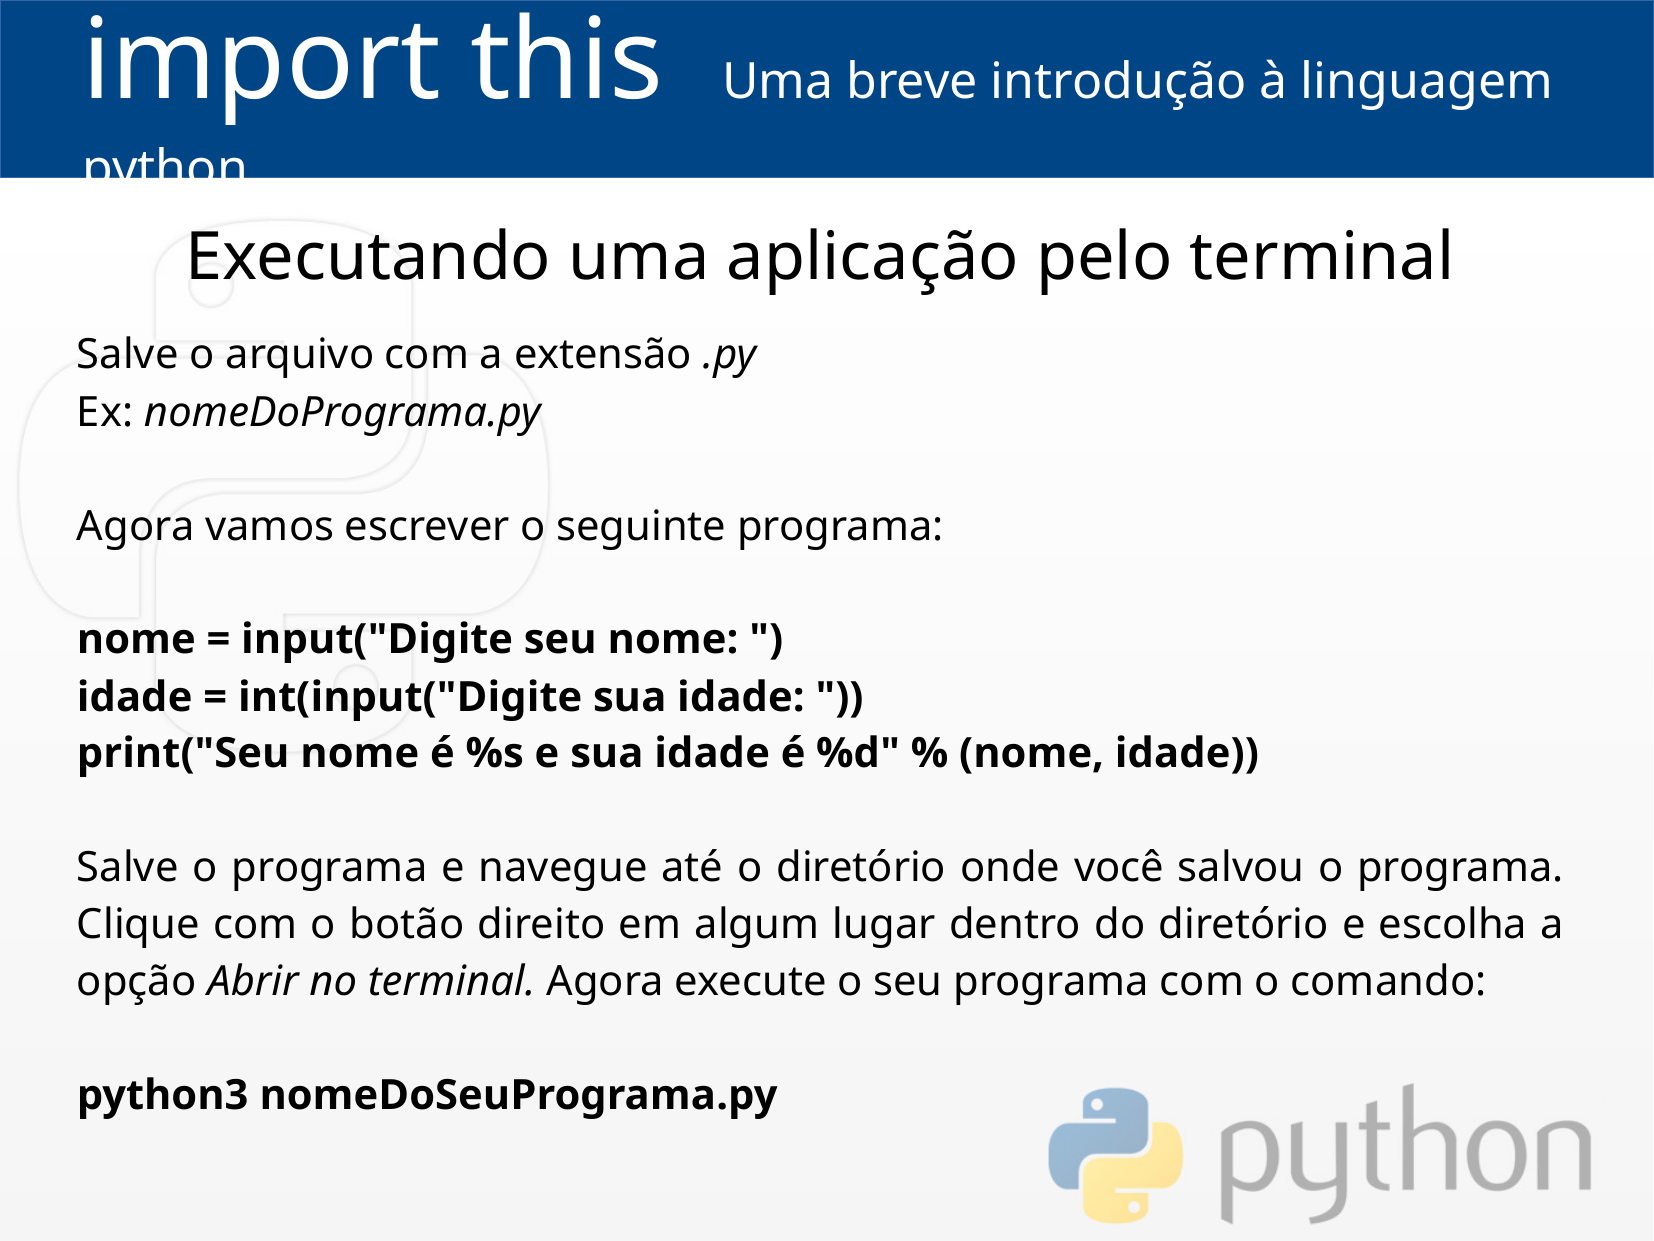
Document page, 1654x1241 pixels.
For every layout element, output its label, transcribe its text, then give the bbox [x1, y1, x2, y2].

title import this Uma breve introdução à linguagem python [82, 1, 1571, 178]
text_box Executando uma aplicação pelo terminal [106, 200, 1536, 296]
picture [0, 200, 1654, 1241]
subtitle Salve o arquivo com a extensão .py Ex: nomeDoPrograma.py Agora vamos escrever o seguinte programa: nome = input("Digite seu nome: ") idade = int(input("Digite sua idade: ")) print("Seu nome é %s e sua idade é %d" % (nome, idade)) Salve o programa e navegue até o diretório onde você salvou o programa. Clique com o botão direito em algum lugar dentro do diretório e escolha a opção Abrir no terminal. Agora execute o seu programa com o comando: python3 nomeDoSeuPrograma.py [76, 319, 1565, 1128]
text_box [0, 0, 1654, 178]
